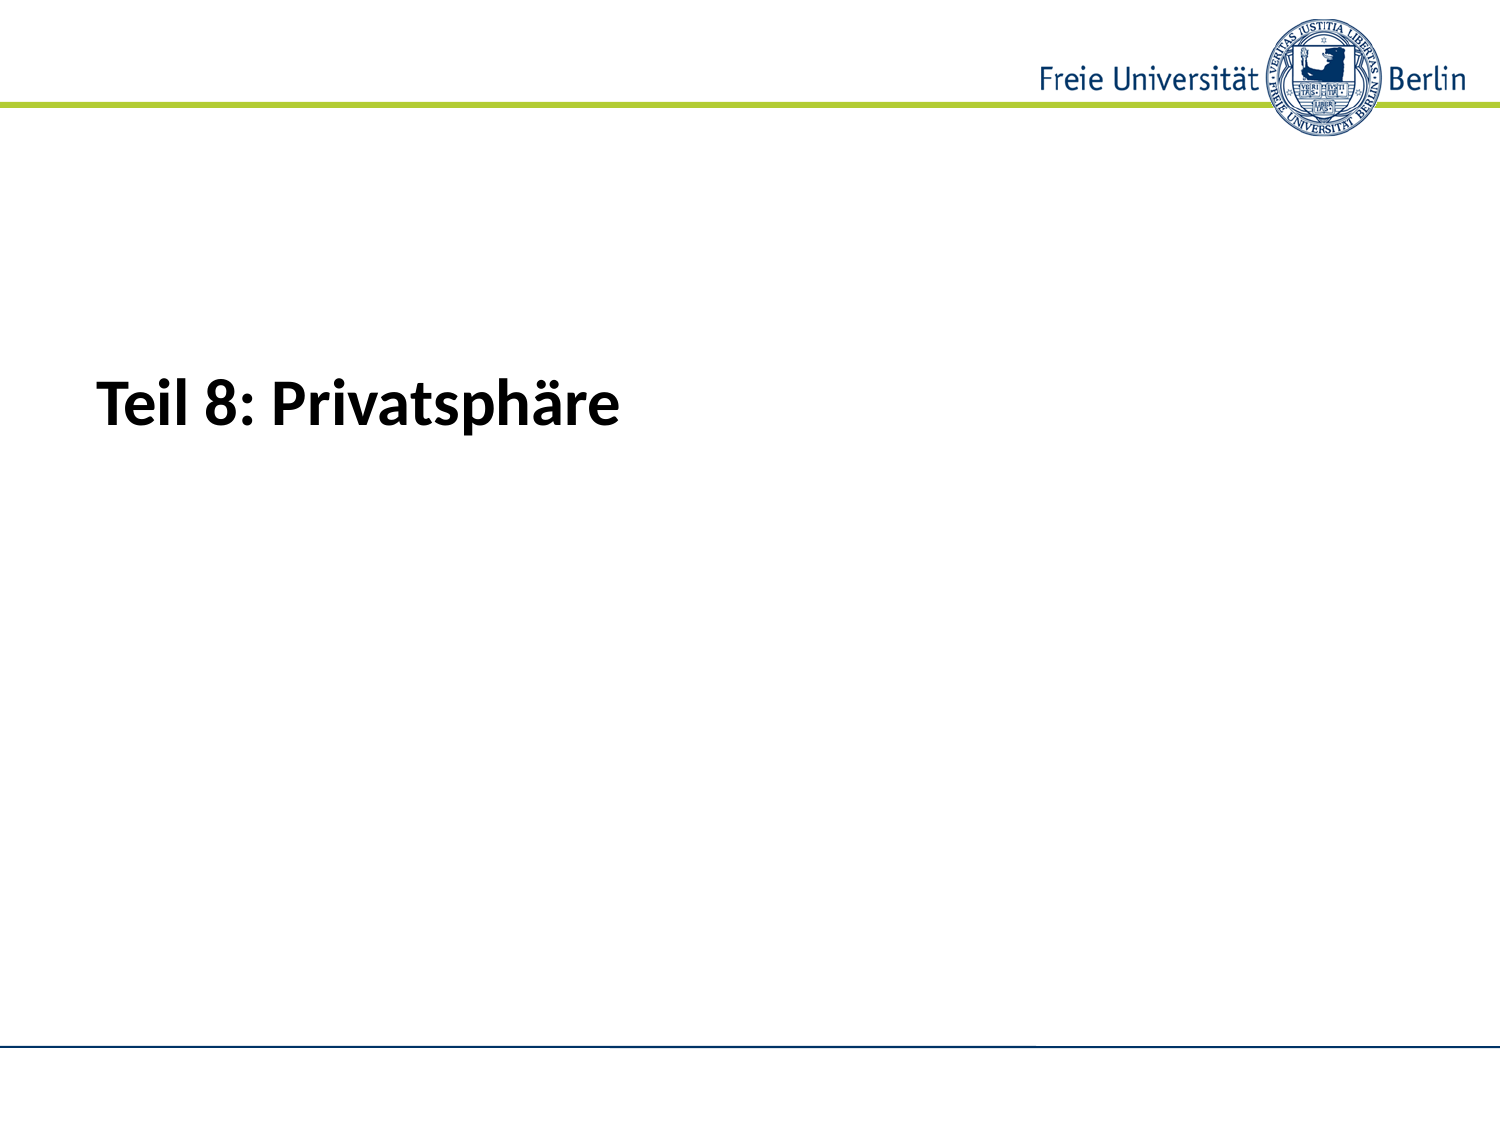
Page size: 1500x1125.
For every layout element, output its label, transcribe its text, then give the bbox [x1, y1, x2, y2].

title Teil 8: Privatsphäre [96, 250, 1277, 546]
picture [1033, 19, 1470, 137]
